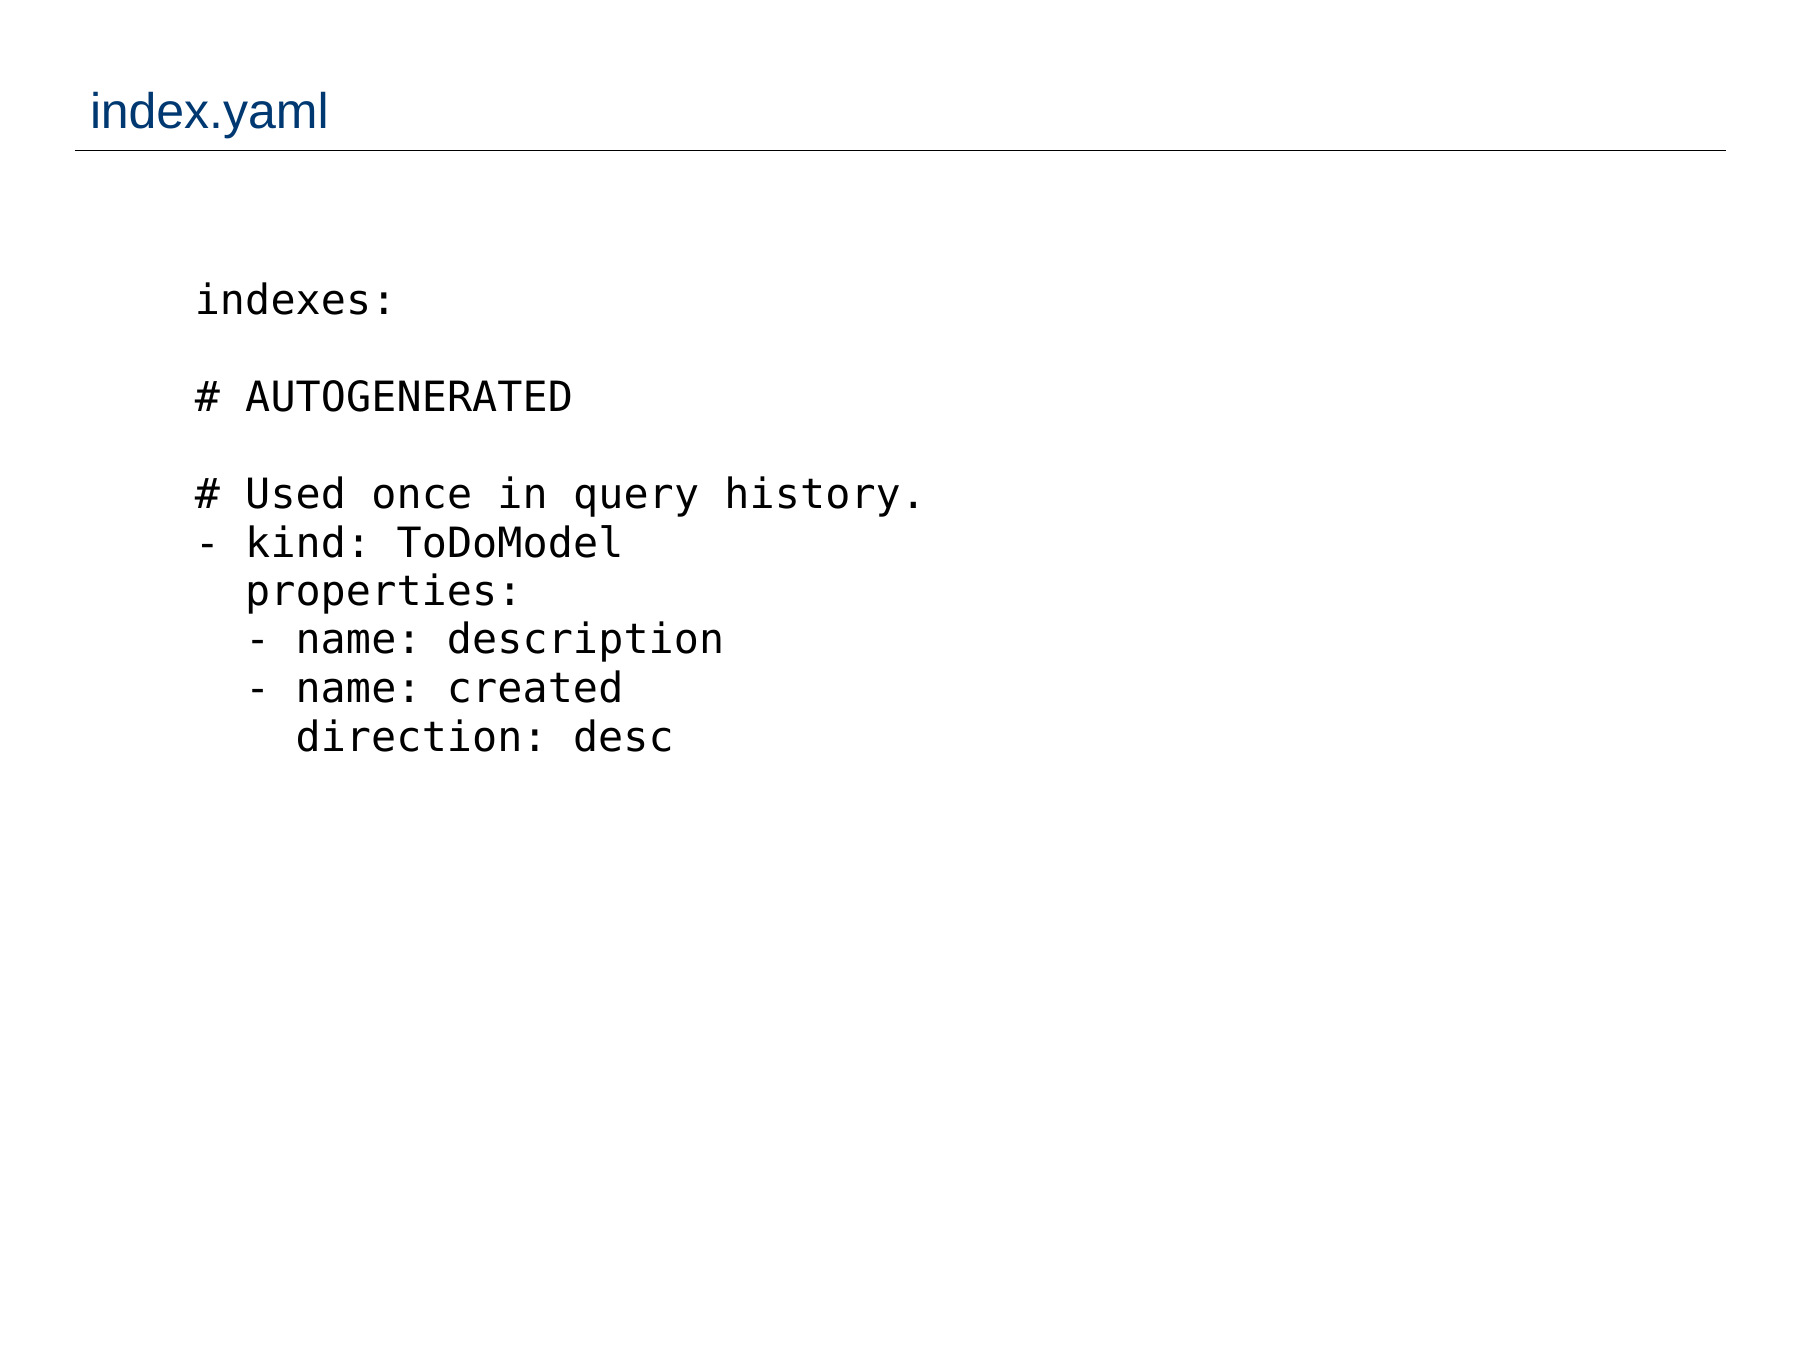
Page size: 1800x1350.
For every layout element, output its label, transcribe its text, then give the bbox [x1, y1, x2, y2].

title index.yaml [90, 38, 1711, 147]
text_box indexes: # AUTOGENERATED # Used once in query history. - kind: ToDoModel properties: - name: description - name: created direction: desc [179, 268, 1800, 1235]
